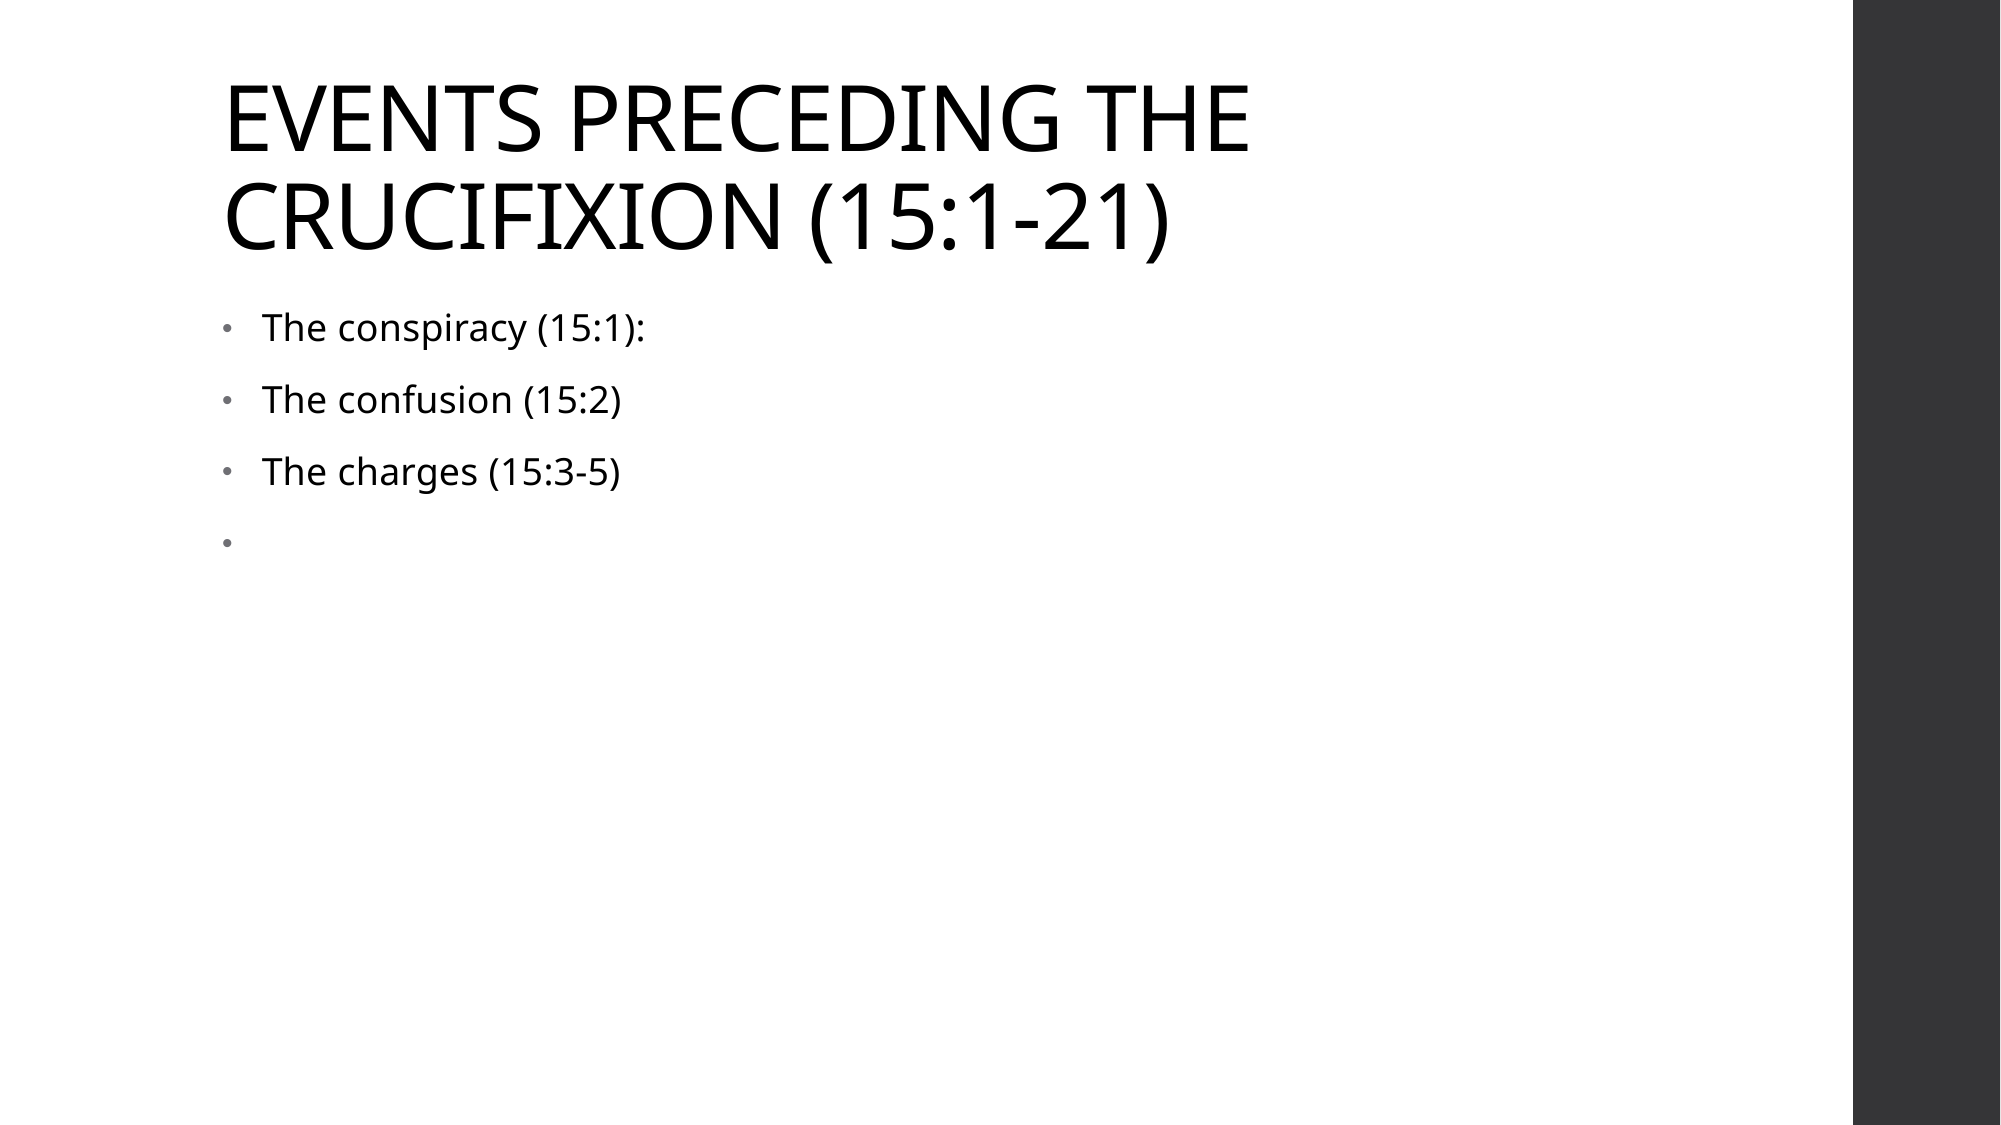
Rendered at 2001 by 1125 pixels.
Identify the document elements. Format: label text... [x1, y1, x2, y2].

title EVENTS PRECEDING THE CRUCIFIXION (15:1-21) [206, 60, 1797, 278]
list The conspiracy (15:1): The confusion (15:2) The charges (15:3-5) [206, 299, 1617, 1014]
